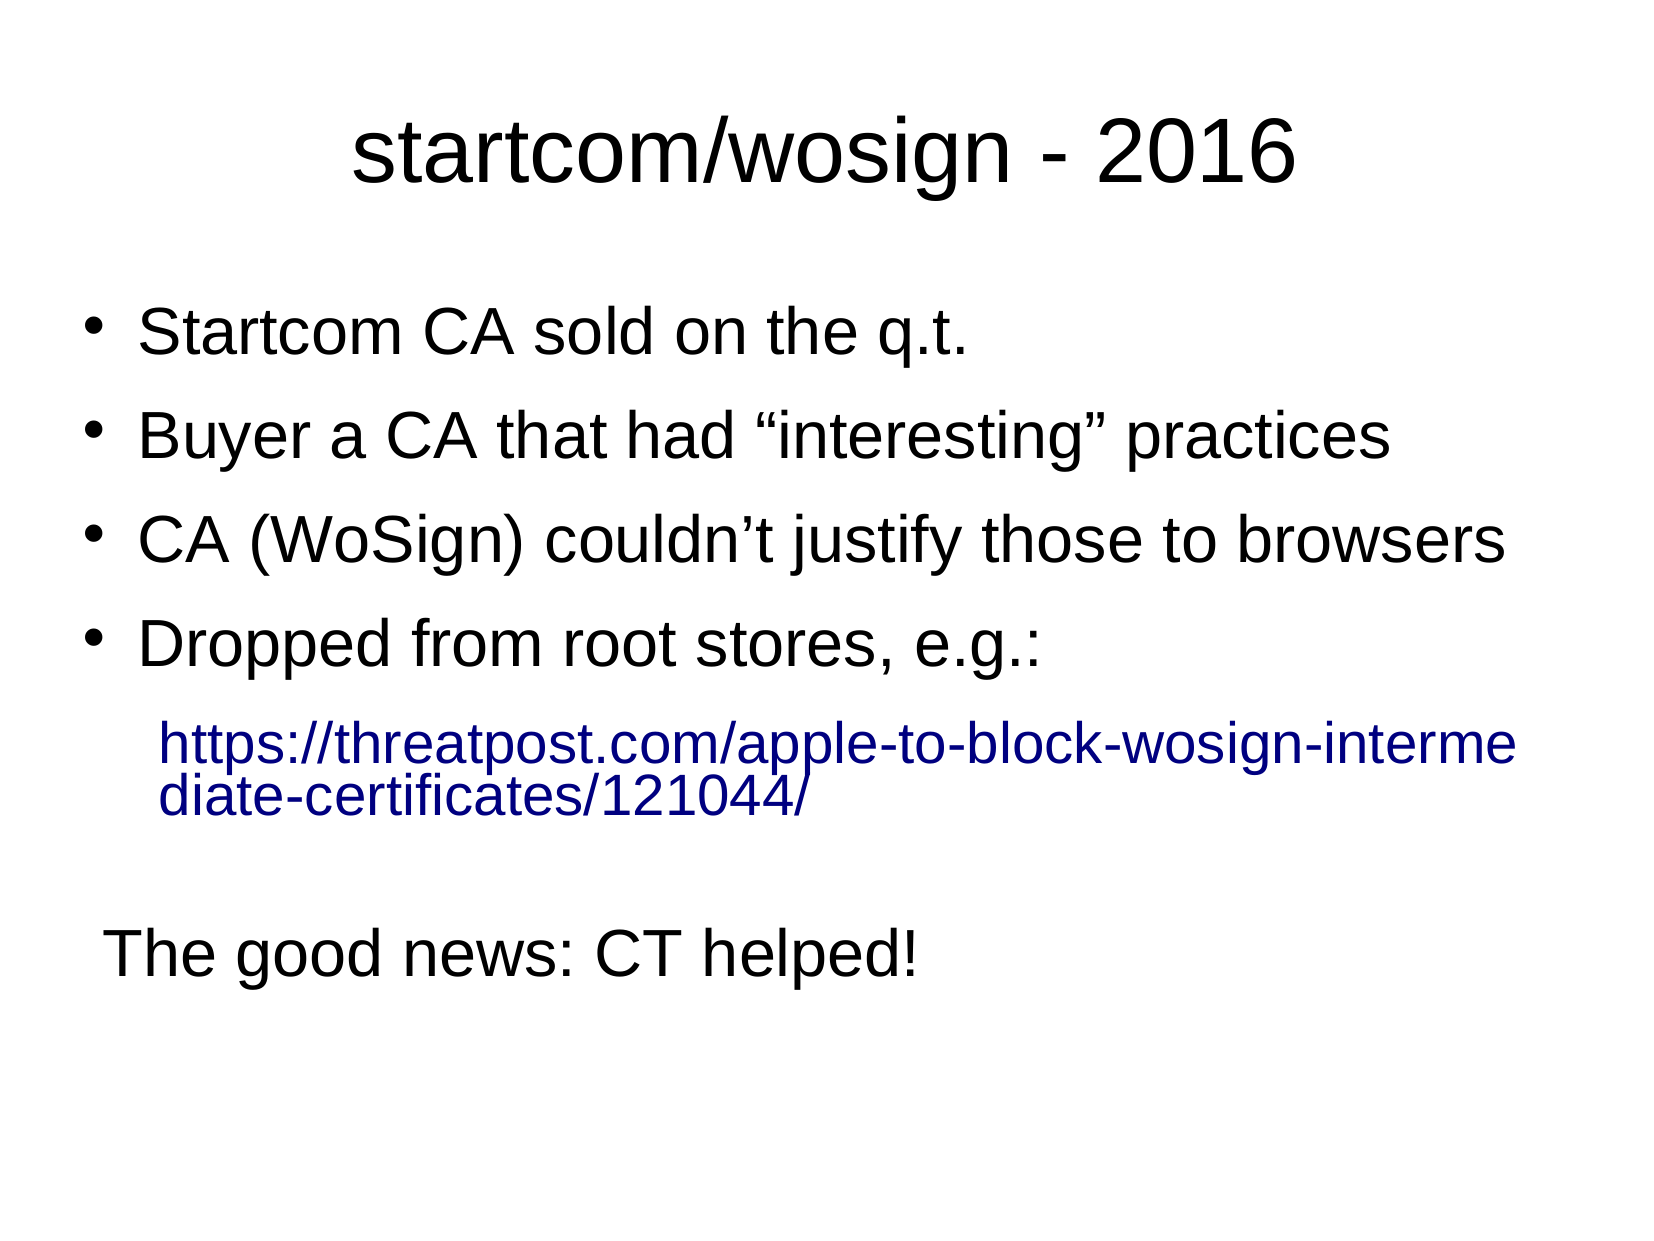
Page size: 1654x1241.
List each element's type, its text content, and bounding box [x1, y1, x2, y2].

title startcom/wosign - 2016 [82, 49, 1570, 256]
list Startcom CA sold on the q.t. Buyer a CA that had “interesting” practices CA (WoSign) couldn’t justify those to browsers Dropped from root stores, e.g.: https://threatpost.com/apple-to-block-wosign-intermediate-certificates/121044/ The good news: CT helped! [82, 290, 1537, 1009]
